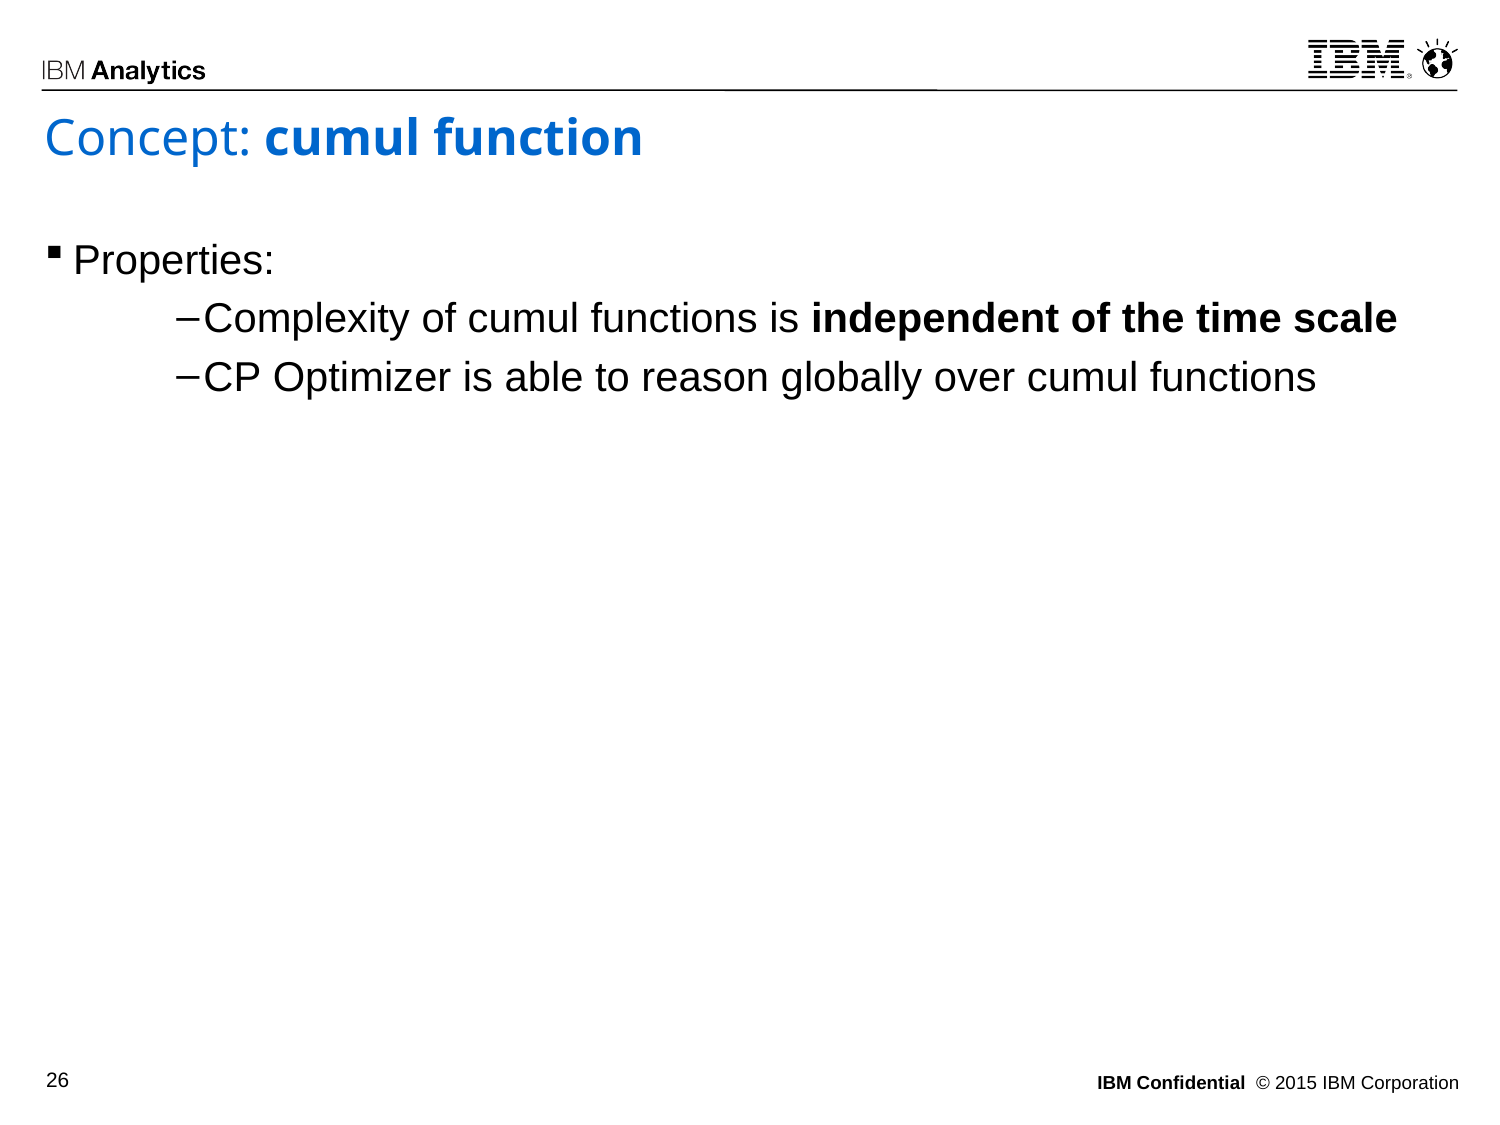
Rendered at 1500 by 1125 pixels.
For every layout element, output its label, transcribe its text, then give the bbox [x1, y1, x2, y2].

picture [1294, 24, 1469, 91]
picture [24, 42, 224, 99]
list Properties: Complexity of cumul functions is independent of the time scale CP Optimizer is able to reason globally over cumul functions [29, 224, 1456, 1066]
title Concept: cumul function [29, 97, 1500, 203]
